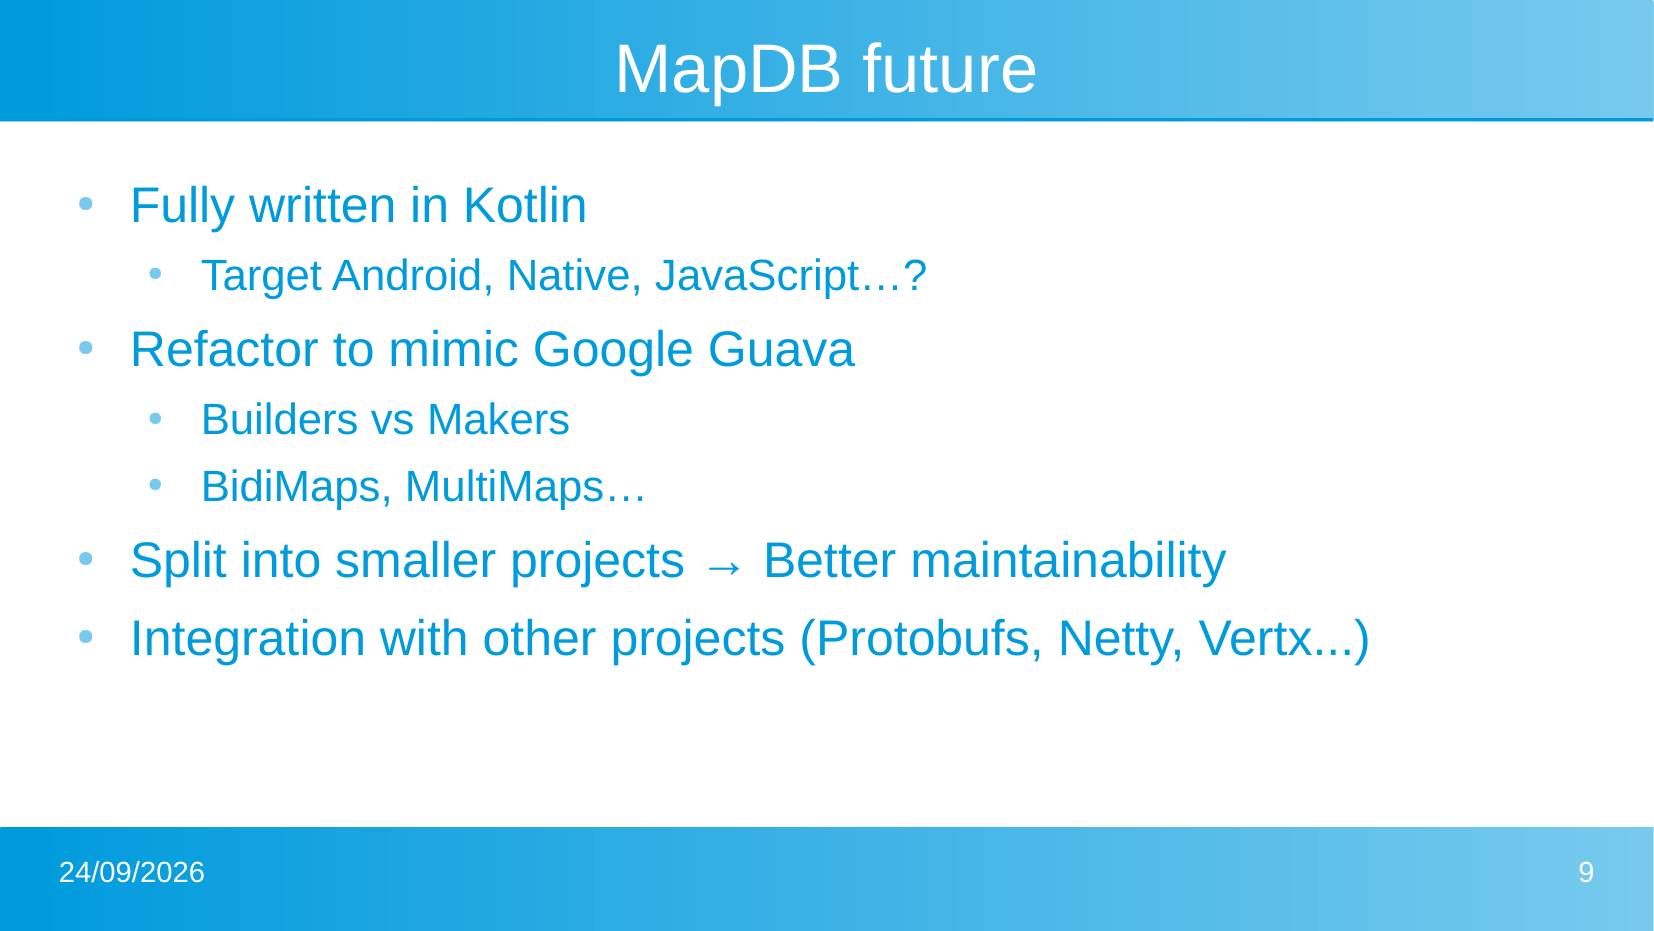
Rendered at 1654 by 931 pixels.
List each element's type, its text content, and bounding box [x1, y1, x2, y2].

title MapDB future [59, 29, 1595, 108]
list Fully written in Kotlin Target Android, Native, JavaScript…? Refactor to mimic Google Guava Builders vs Makers BidiMaps, MultiMaps… Split into smaller projects → Better maintainability Integration with other projects (Protobufs, Netty, Vertx...) [59, 177, 1595, 768]
